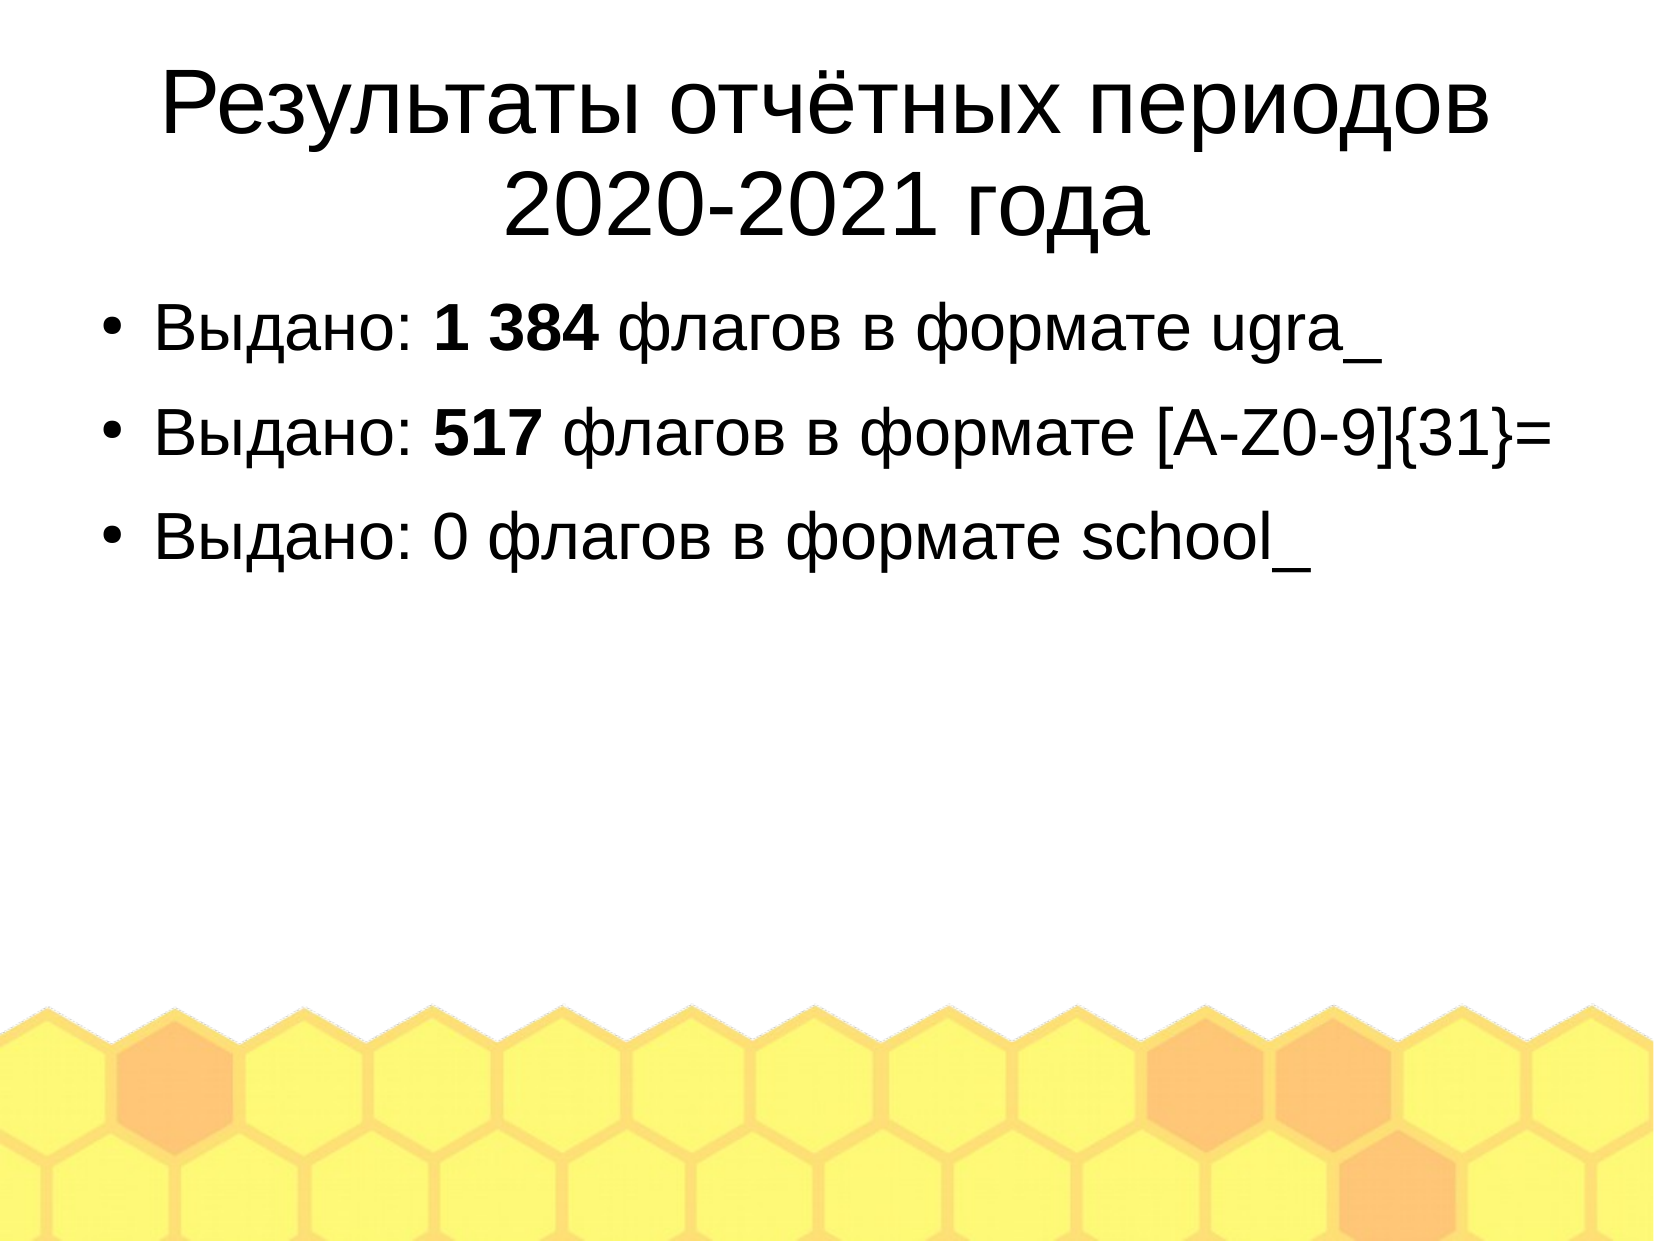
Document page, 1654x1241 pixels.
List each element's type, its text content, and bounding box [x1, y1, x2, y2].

title Результаты отчётных периодов 2020-2021 года [82, 49, 1571, 257]
picture [0, 1001, 1654, 1241]
list Выдано: 1 384 флагов в формате ugra_ Выдано: 517 флагов в формате [A-Z0-9]{31}= Выдано: 0 флагов в формате school_ [82, 290, 1571, 1010]
